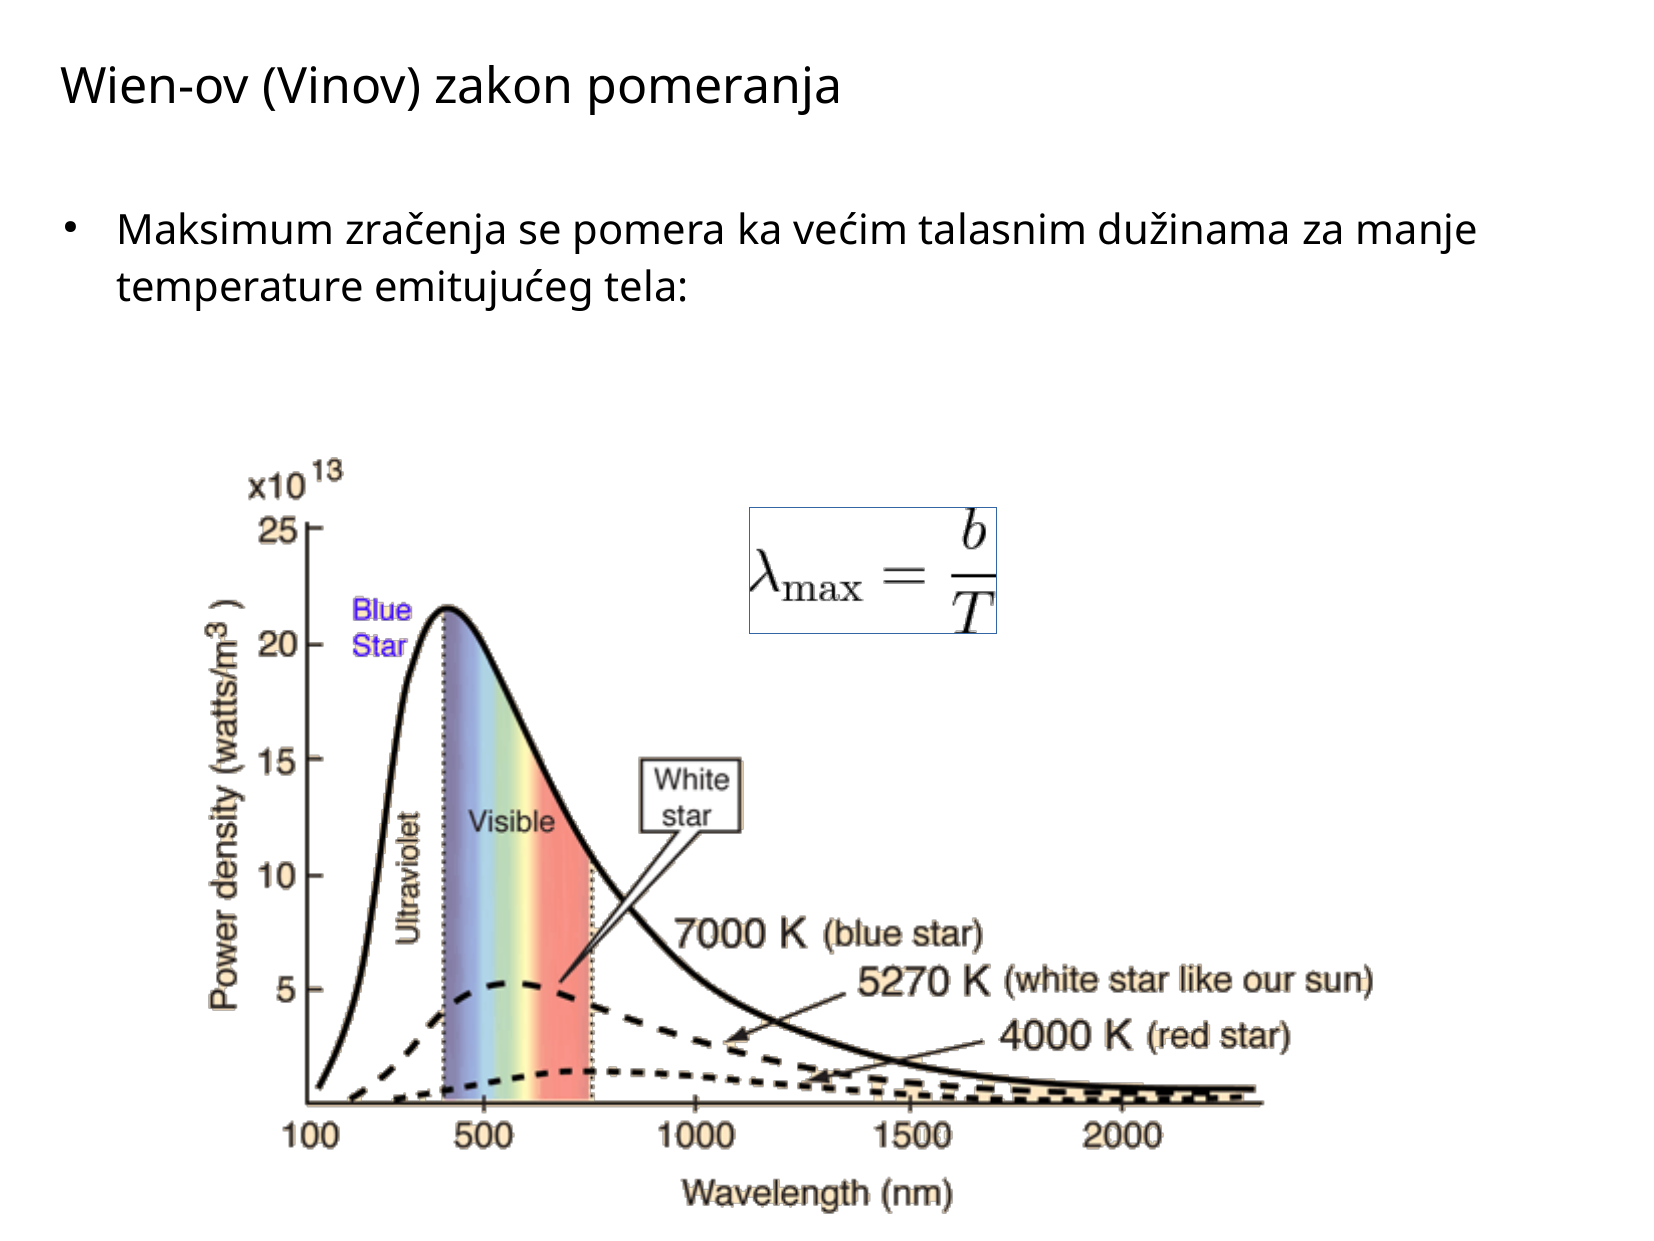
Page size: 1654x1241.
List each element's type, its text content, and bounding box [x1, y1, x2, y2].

list Maksimum zračenja se pomera ka većim talasnim dužinama za manje temperature emitujućeg tela: [45, 199, 1635, 1173]
title Wien-ov (Vinov) zakon pomeranja [59, 17, 1648, 150]
picture [179, 438, 1389, 1233]
